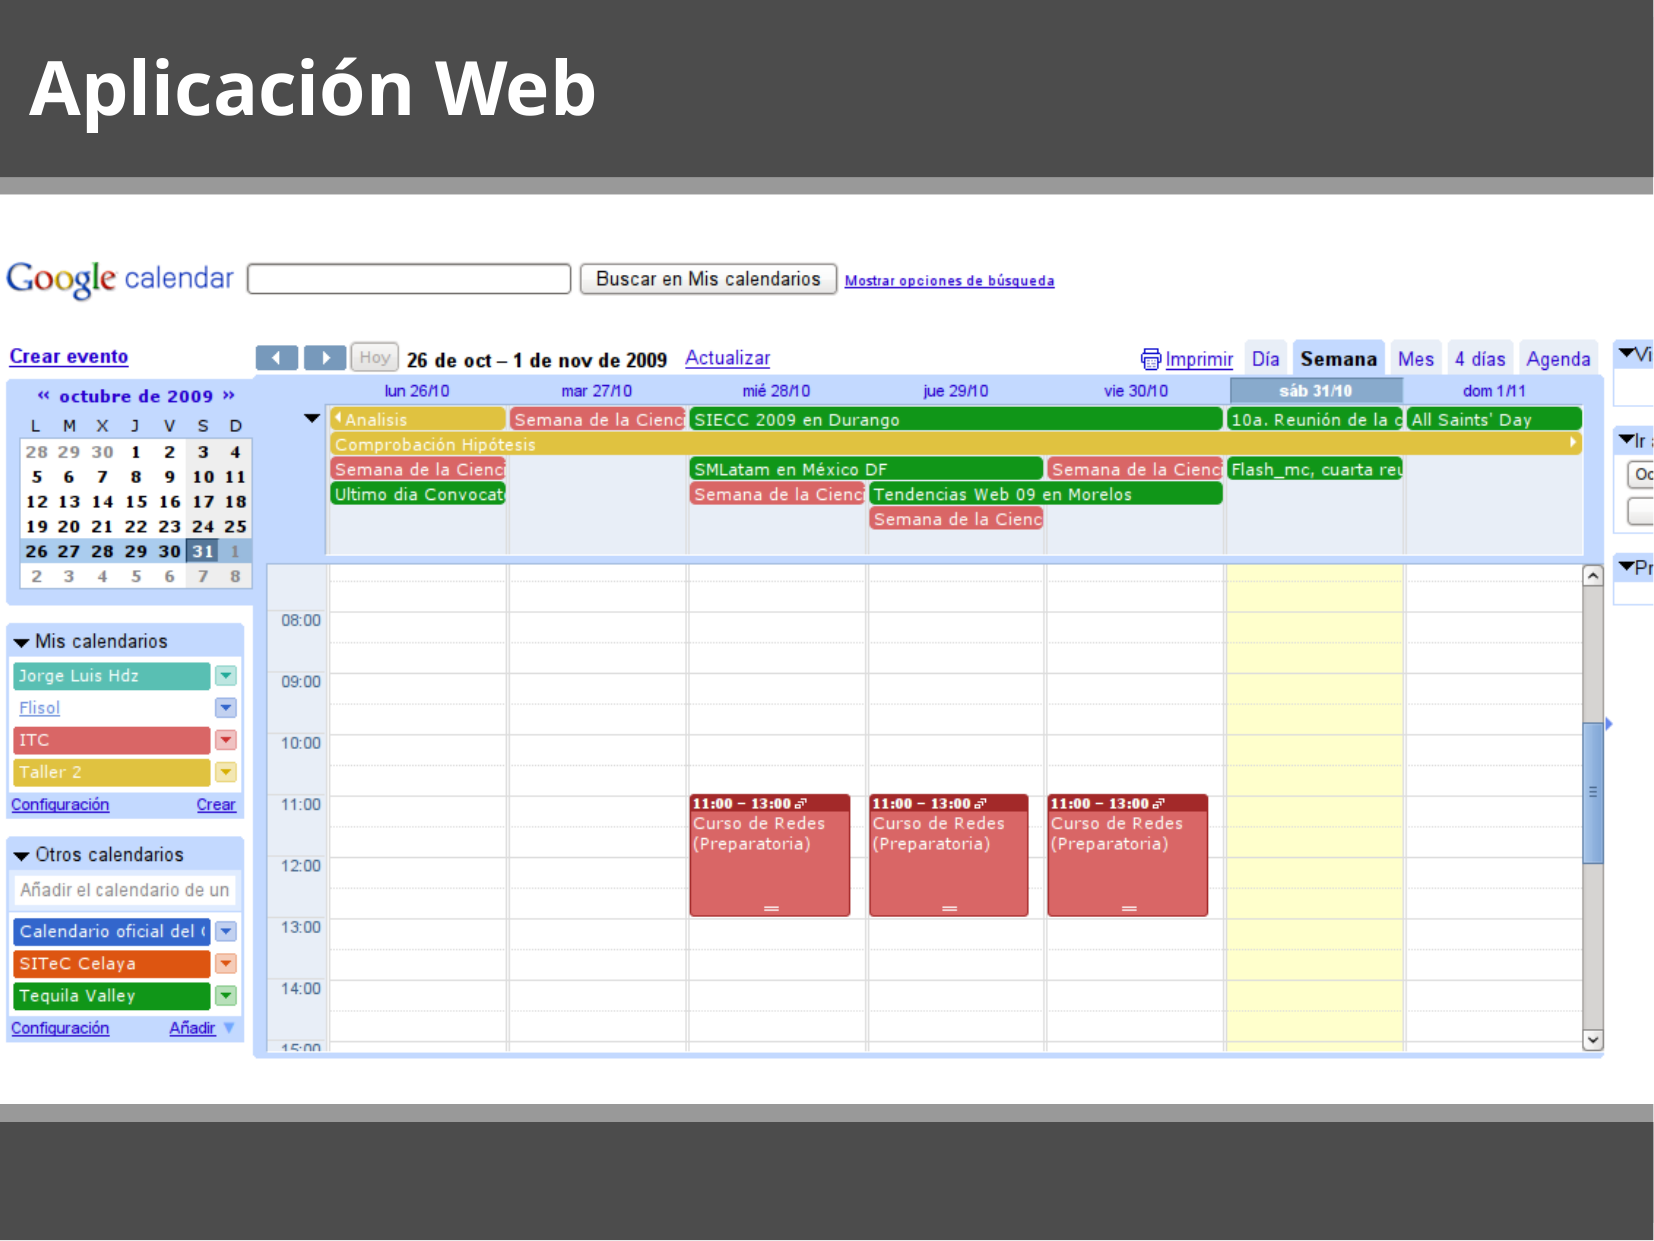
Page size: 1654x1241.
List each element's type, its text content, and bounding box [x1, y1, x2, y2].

picture [0, 255, 1654, 1066]
title Aplicación Web [29, 8, 1654, 166]
